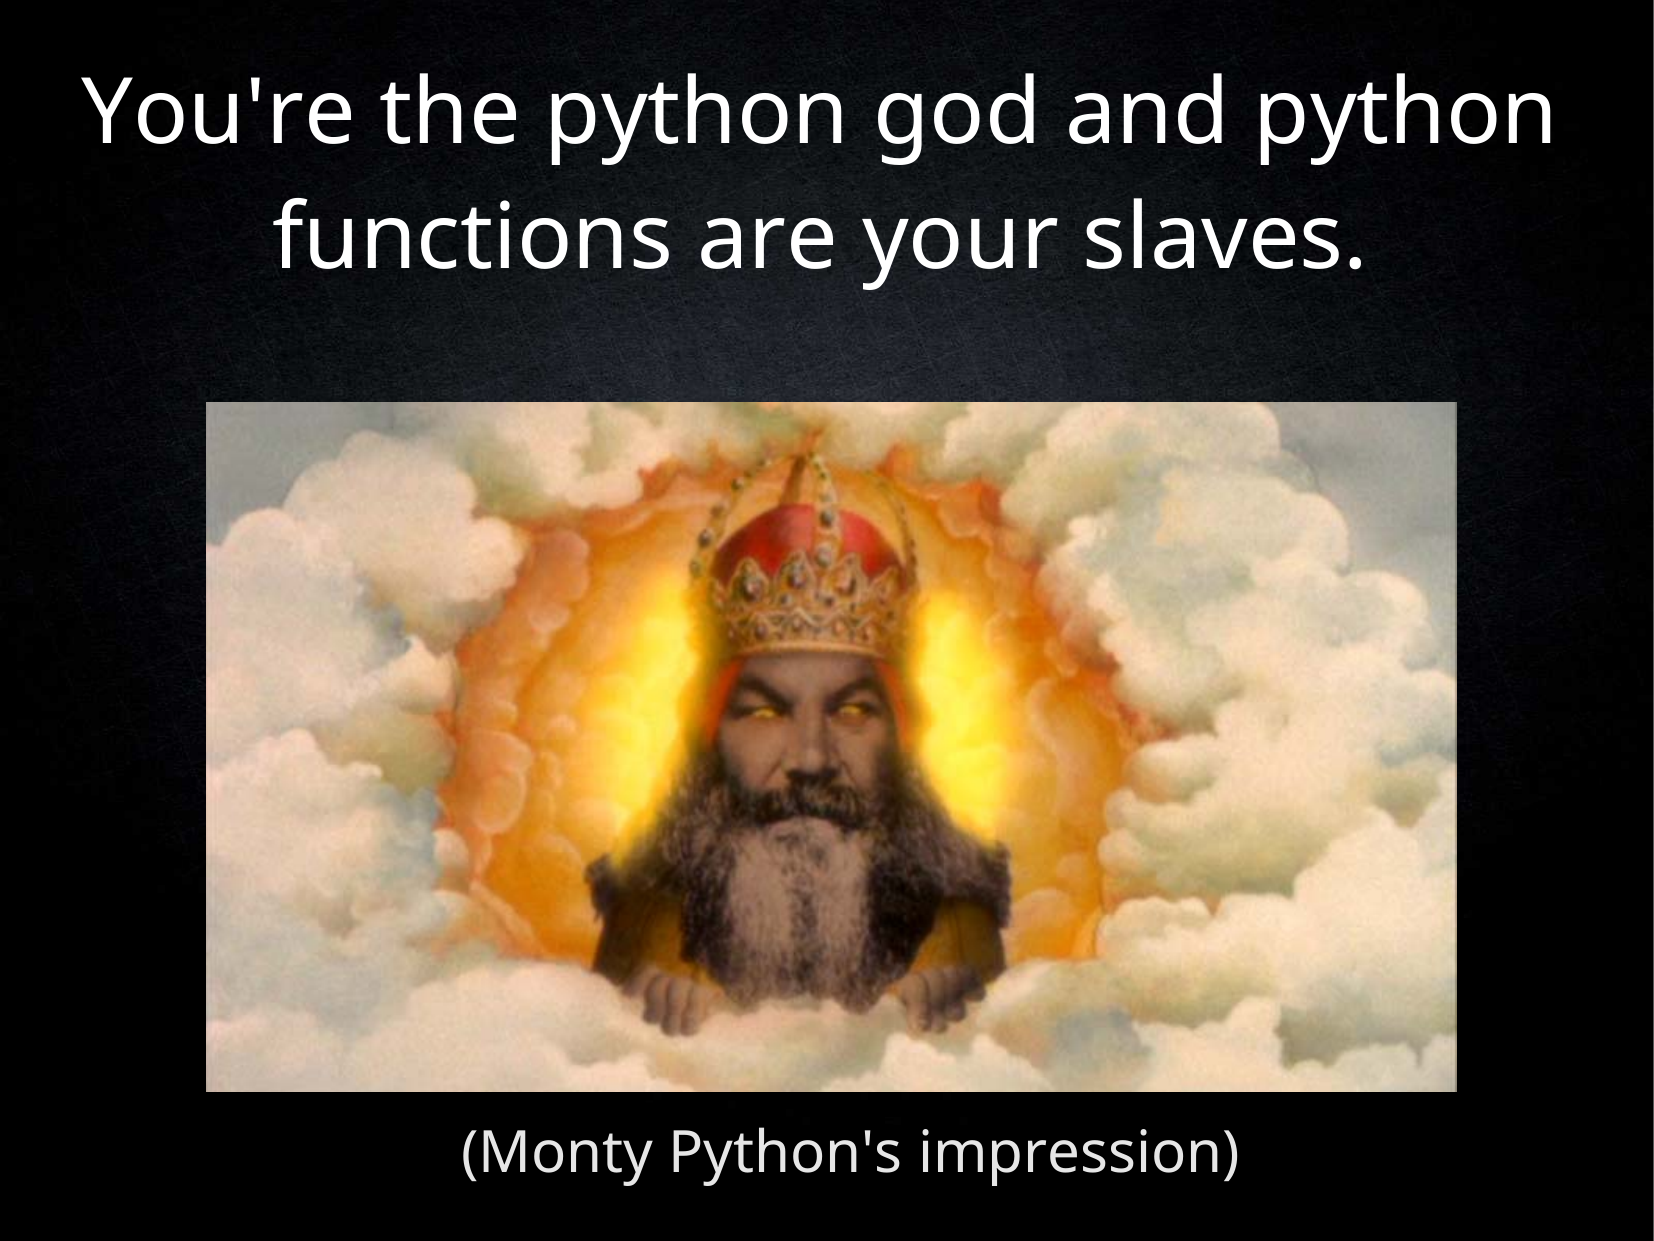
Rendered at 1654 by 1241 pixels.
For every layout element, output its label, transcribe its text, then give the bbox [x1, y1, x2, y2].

text_box (Monty Python's impression) [454, 1109, 1247, 1176]
picture [0, 0, 1654, 1241]
title You're the python god and python functions are your slaves. [76, 67, 1565, 275]
